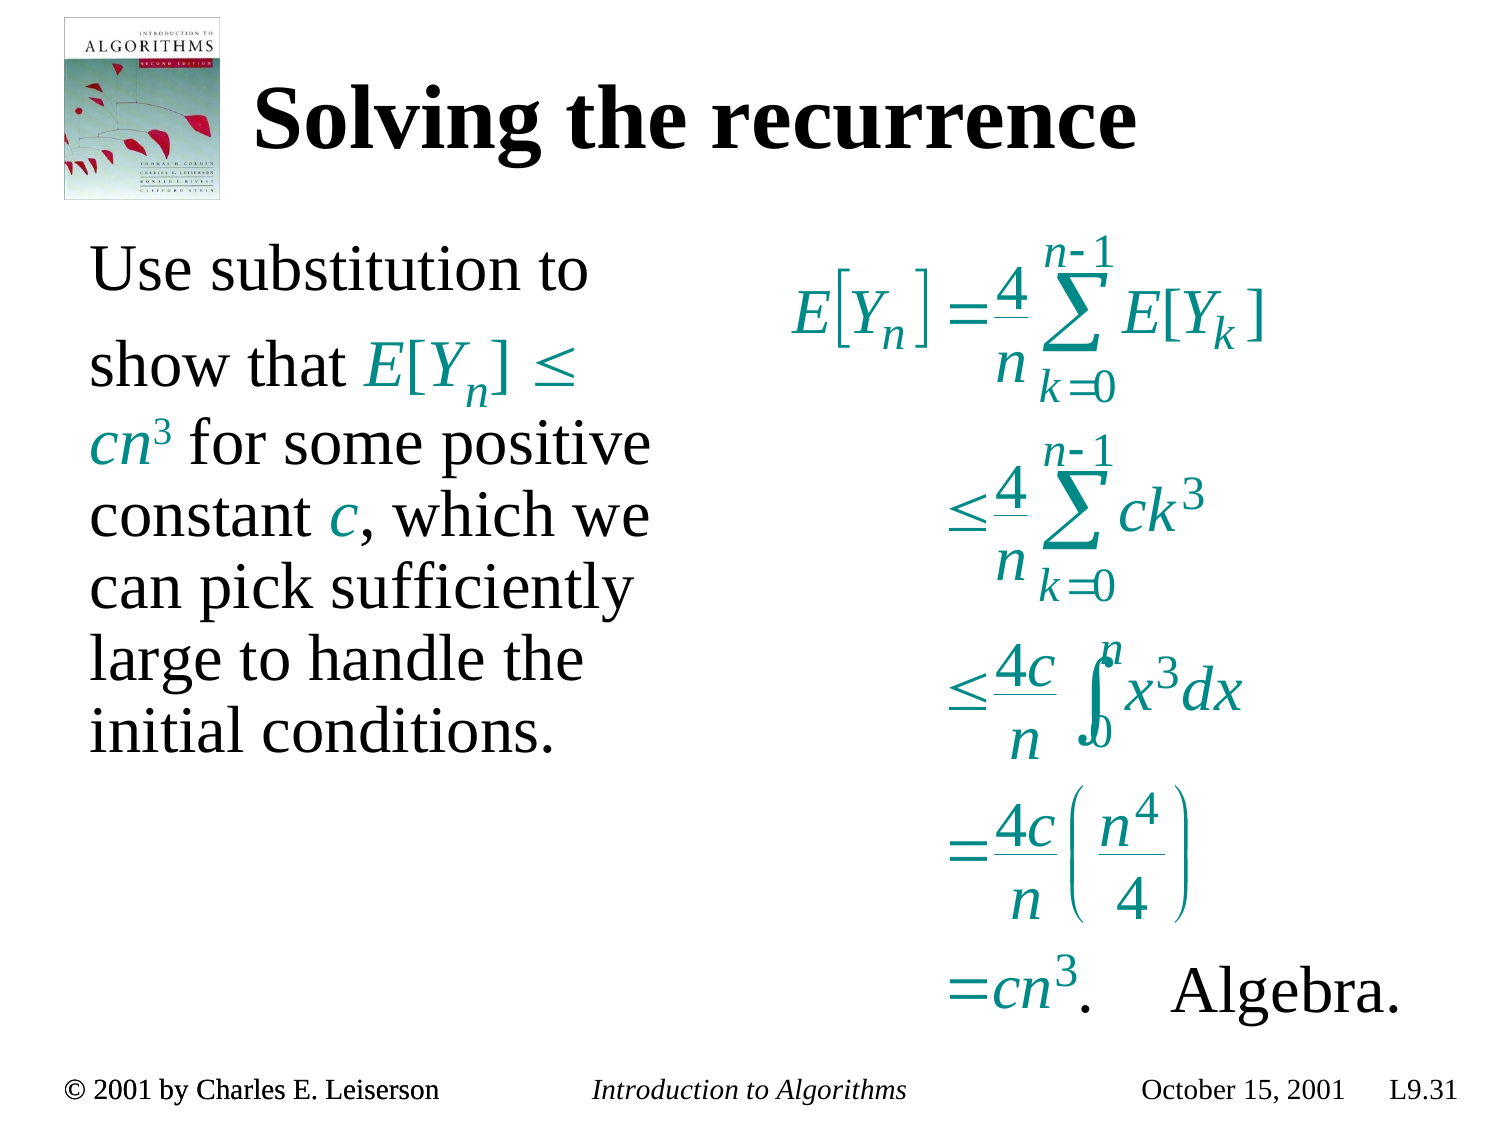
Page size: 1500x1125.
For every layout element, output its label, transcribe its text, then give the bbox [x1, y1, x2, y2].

text_box Use substitution to show that E[Yn]  cn3 for some positive constant c, which we can pick sufficiently large to handle the initial conditions. [75, 224, 691, 775]
text_box . Algebra. [1062, 938, 1418, 1034]
text_box Introduction to Algorithms [577, 1062, 923, 1113]
chart [787, 224, 1265, 1013]
picture [64, 17, 220, 200]
text_box Solving the recurrence [237, 24, 1476, 213]
text_box October 15, 2001 L9.<number> [1033, 1062, 1474, 1113]
